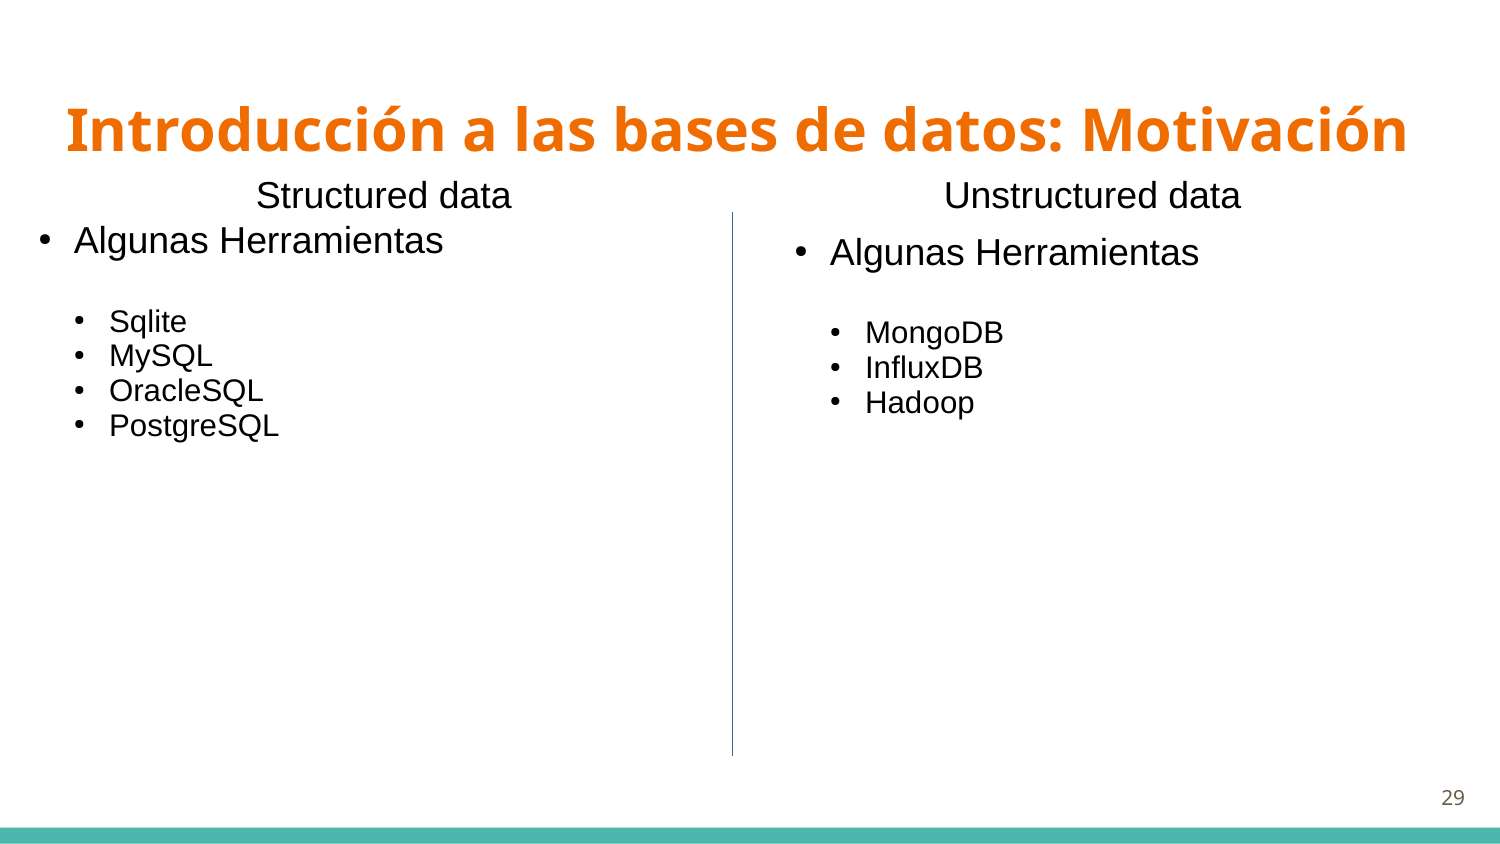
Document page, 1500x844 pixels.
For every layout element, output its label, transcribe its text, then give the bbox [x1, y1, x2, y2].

text_box Structured data [59, 167, 709, 212]
text_box Unstructured data [767, 167, 1418, 225]
title Introducción a las bases de datos: Motivación [51, 72, 1449, 189]
text_box Algunas Herramientas MongoDB InfluxDB Hadoop [779, 224, 1477, 702]
slide_number <number> [1389, 764, 1480, 830]
text_box Algunas Herramientas Sqlite MySQL OracleSQL PostgreSQL [23, 212, 721, 690]
